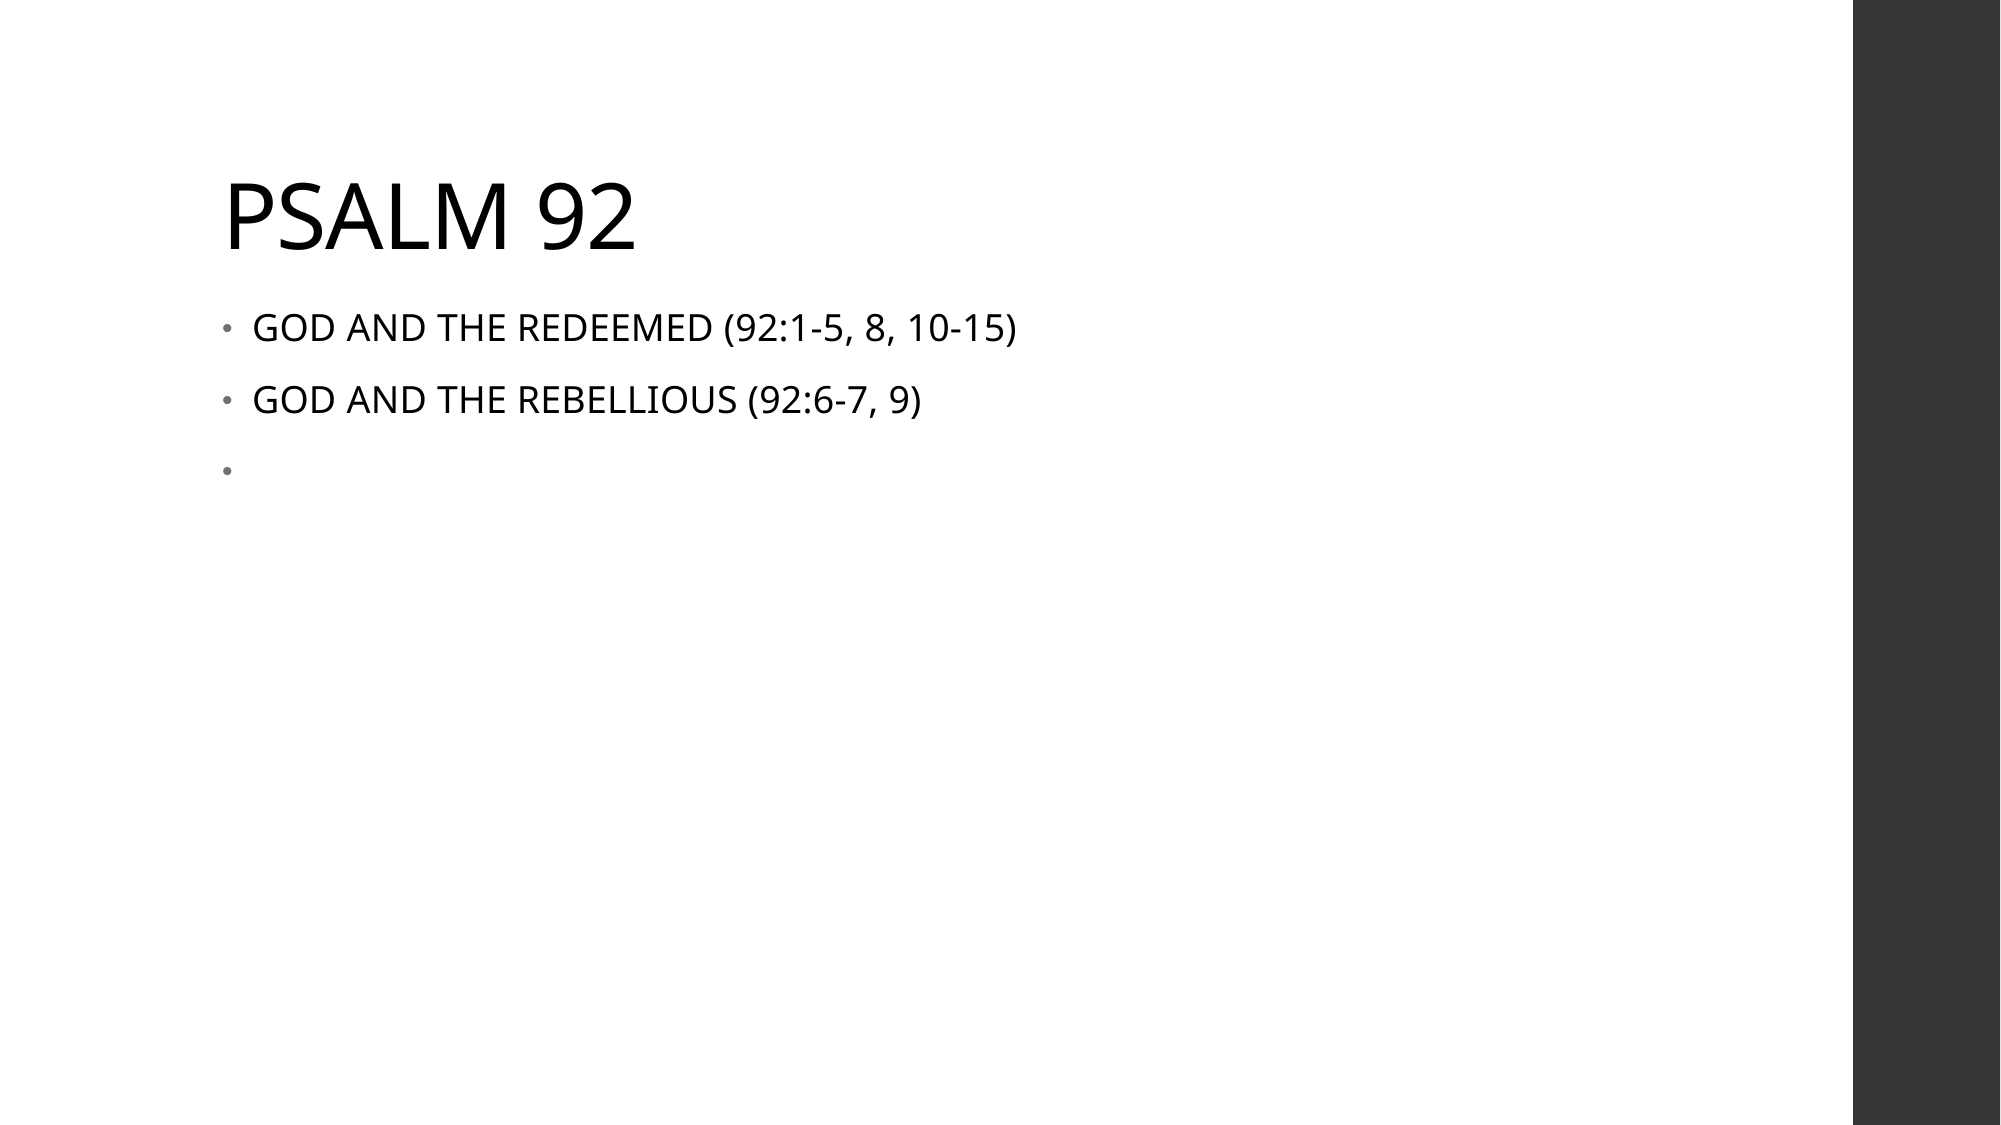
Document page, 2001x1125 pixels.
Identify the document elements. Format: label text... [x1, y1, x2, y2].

title PSALM 92 [206, 60, 1797, 278]
list GOD AND THE REDEEMED (92:1-5, 8, 10-15) GOD AND THE REBELLIOUS (92:6-7, 9) [206, 299, 1617, 1014]
